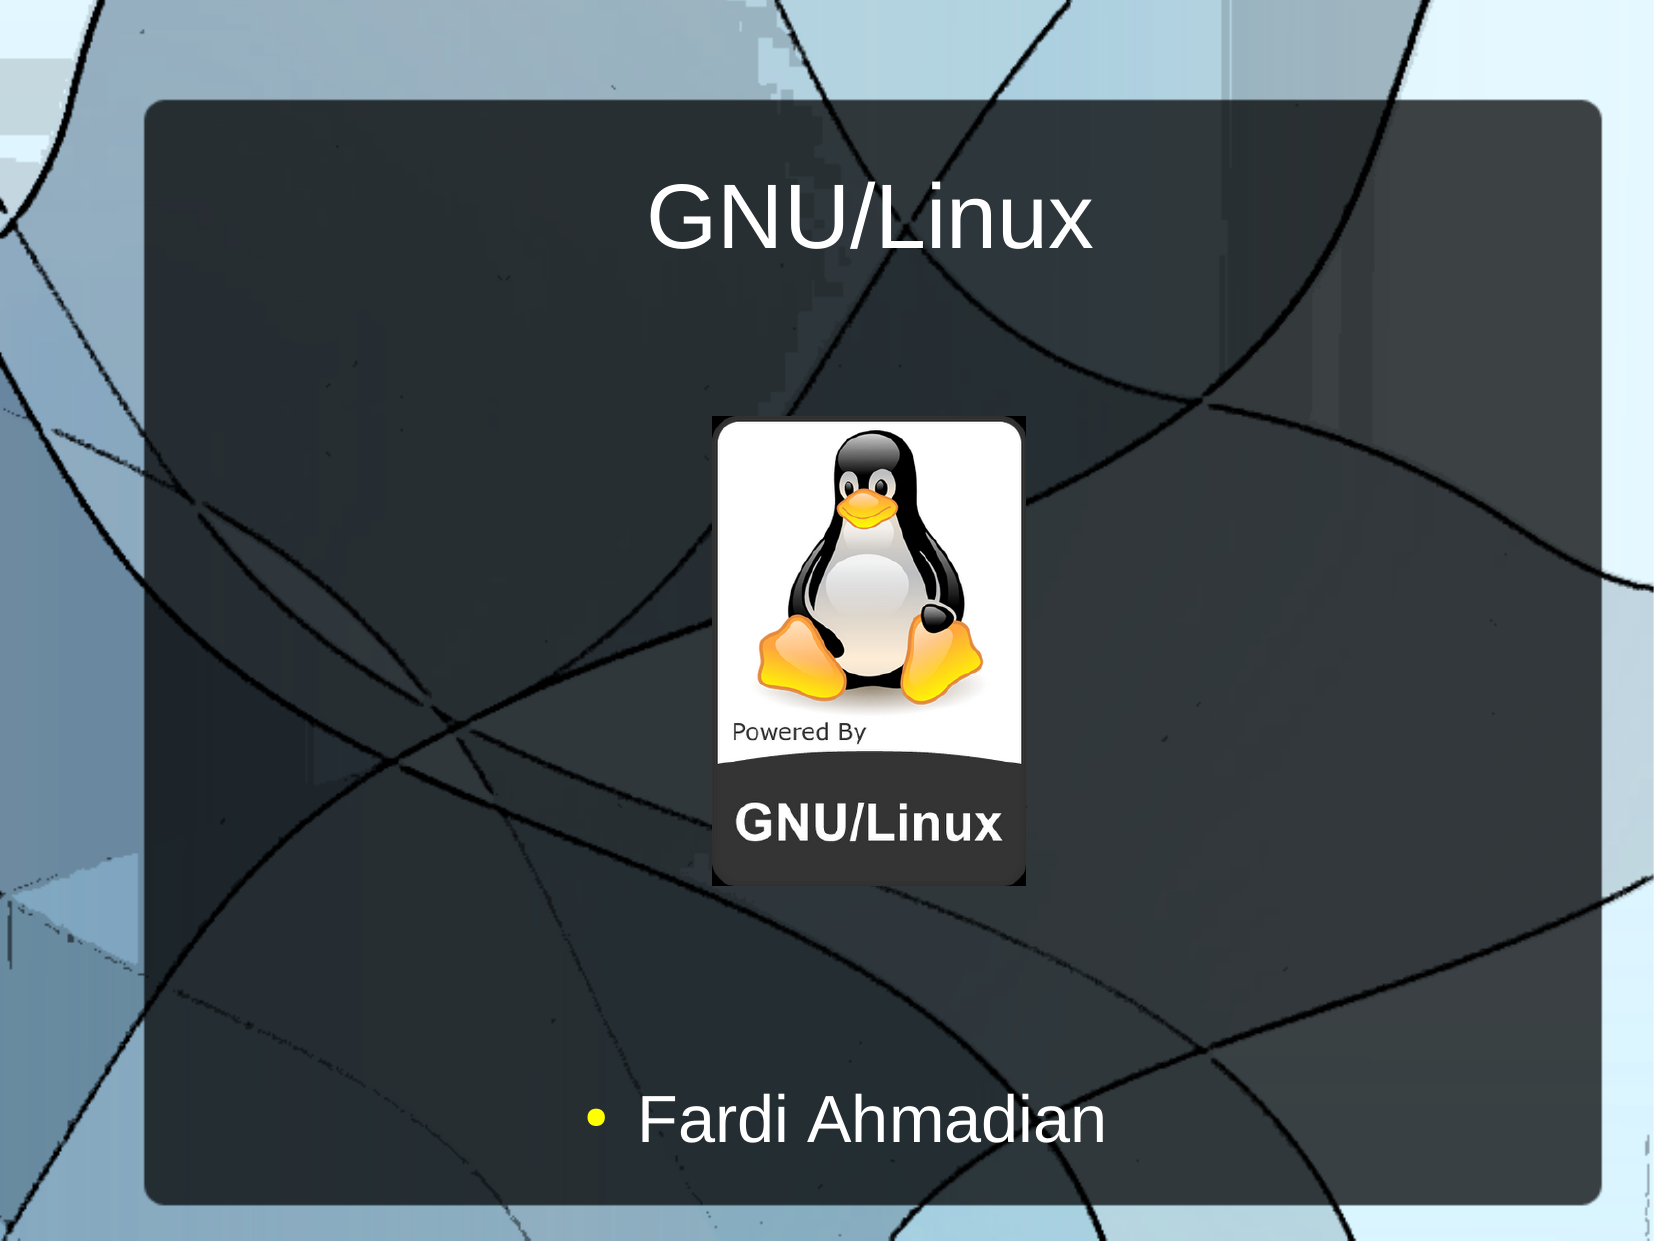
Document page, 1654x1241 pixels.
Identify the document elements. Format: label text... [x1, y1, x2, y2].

title GNU/Linux [159, 108, 1583, 325]
list Fardi Ahmadian [566, 1082, 1538, 1241]
picture [0, 0, 1654, 1241]
